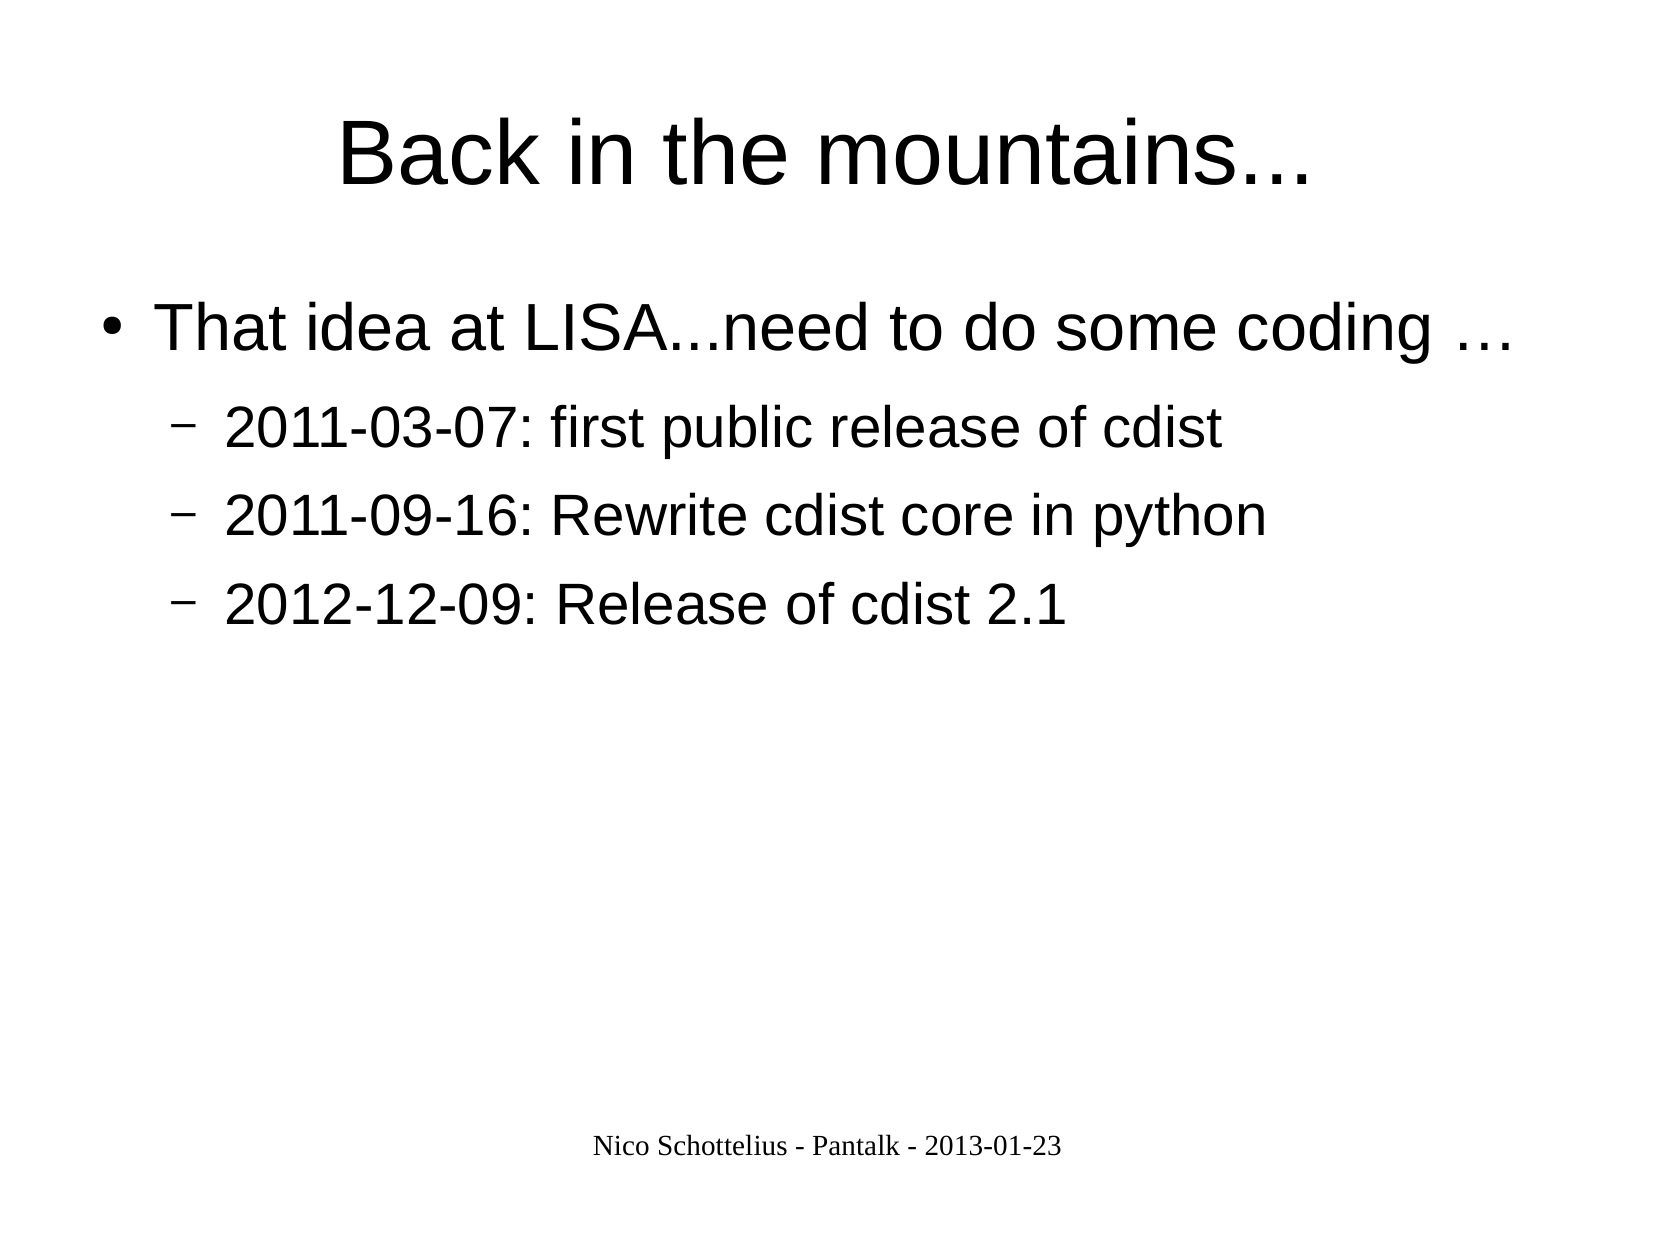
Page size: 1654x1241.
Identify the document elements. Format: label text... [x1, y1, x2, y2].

list That idea at LISA...need to do some coding … 2011-03-07: first public release of cdist 2011-09-16: Rewrite cdist core in python 2012-12-09: Release of cdist 2.1 [82, 290, 1538, 1010]
title Back in the mountains... [82, 49, 1571, 257]
